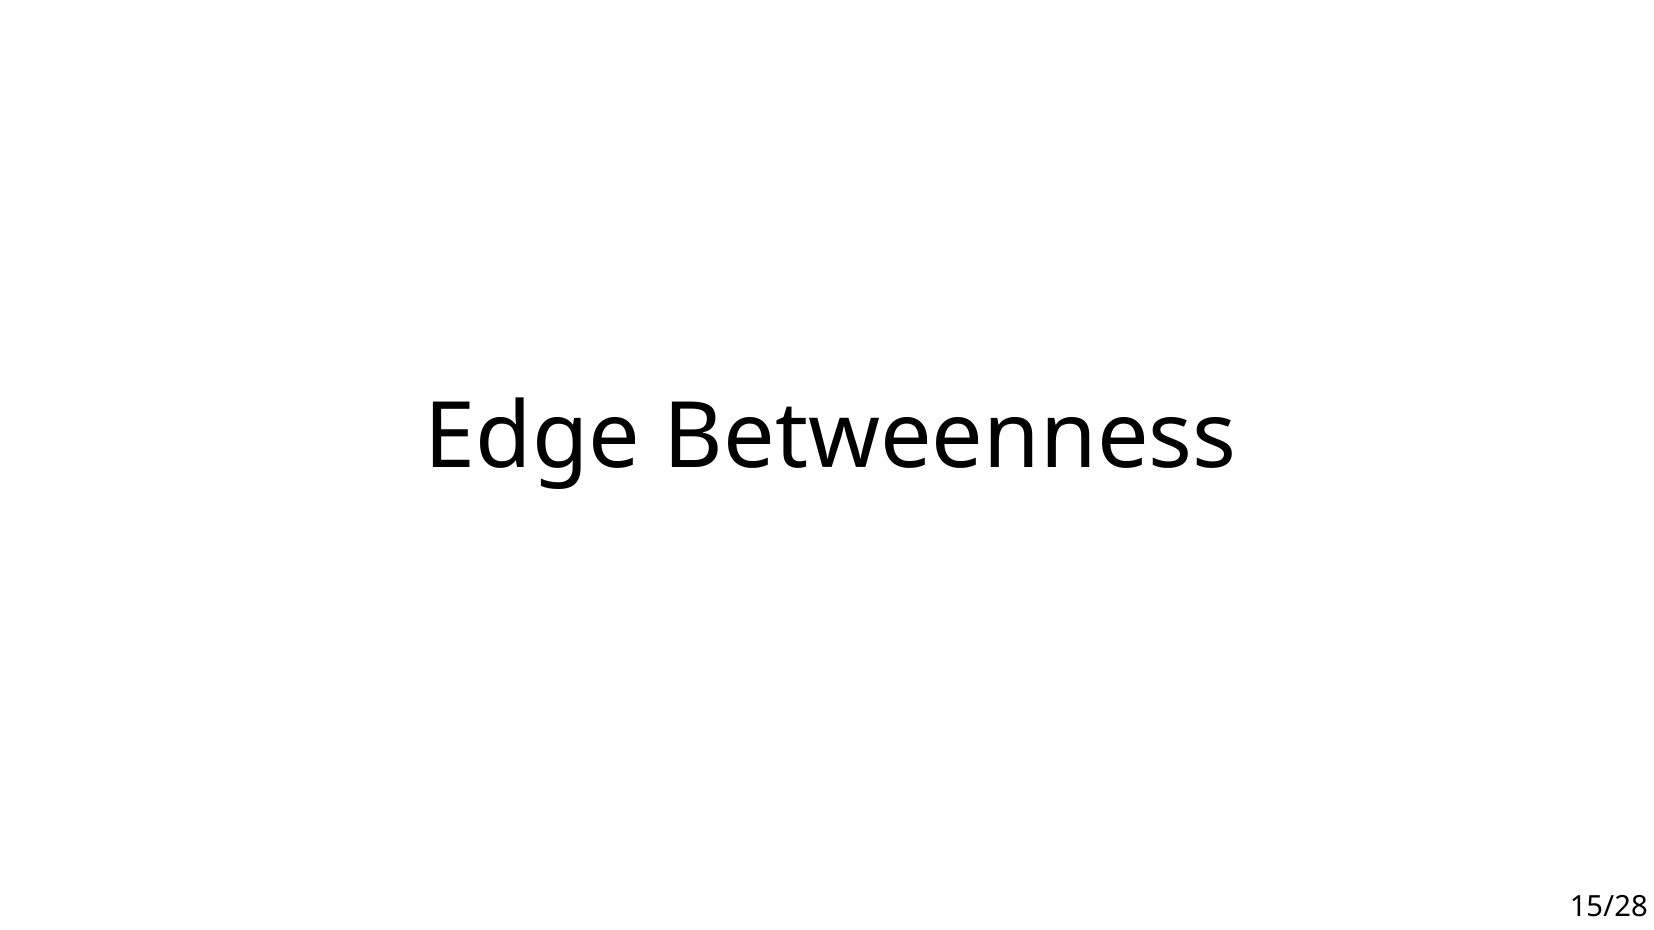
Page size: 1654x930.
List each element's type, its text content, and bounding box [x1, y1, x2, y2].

title Edge Betweenness [87, 354, 1576, 511]
